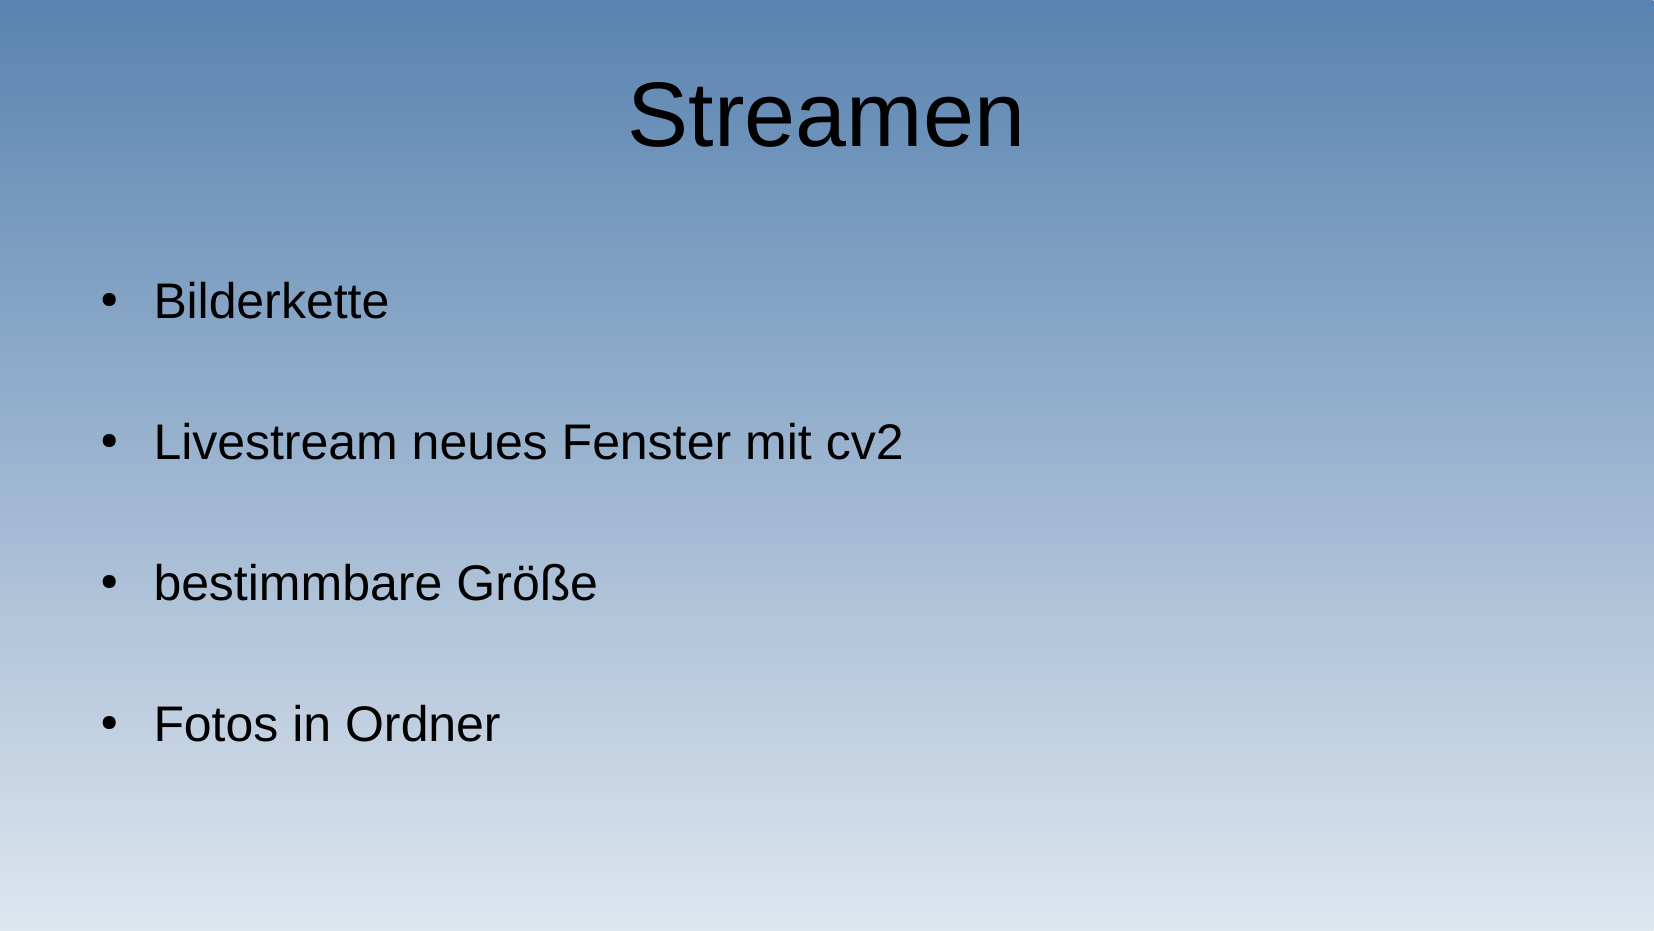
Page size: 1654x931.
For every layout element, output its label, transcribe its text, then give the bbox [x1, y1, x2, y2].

list Bilderkette Livestream neues Fenster mit cv2 bestimmbare Größe Fotos in Ordner [82, 217, 1571, 758]
title Streamen [82, 37, 1571, 193]
